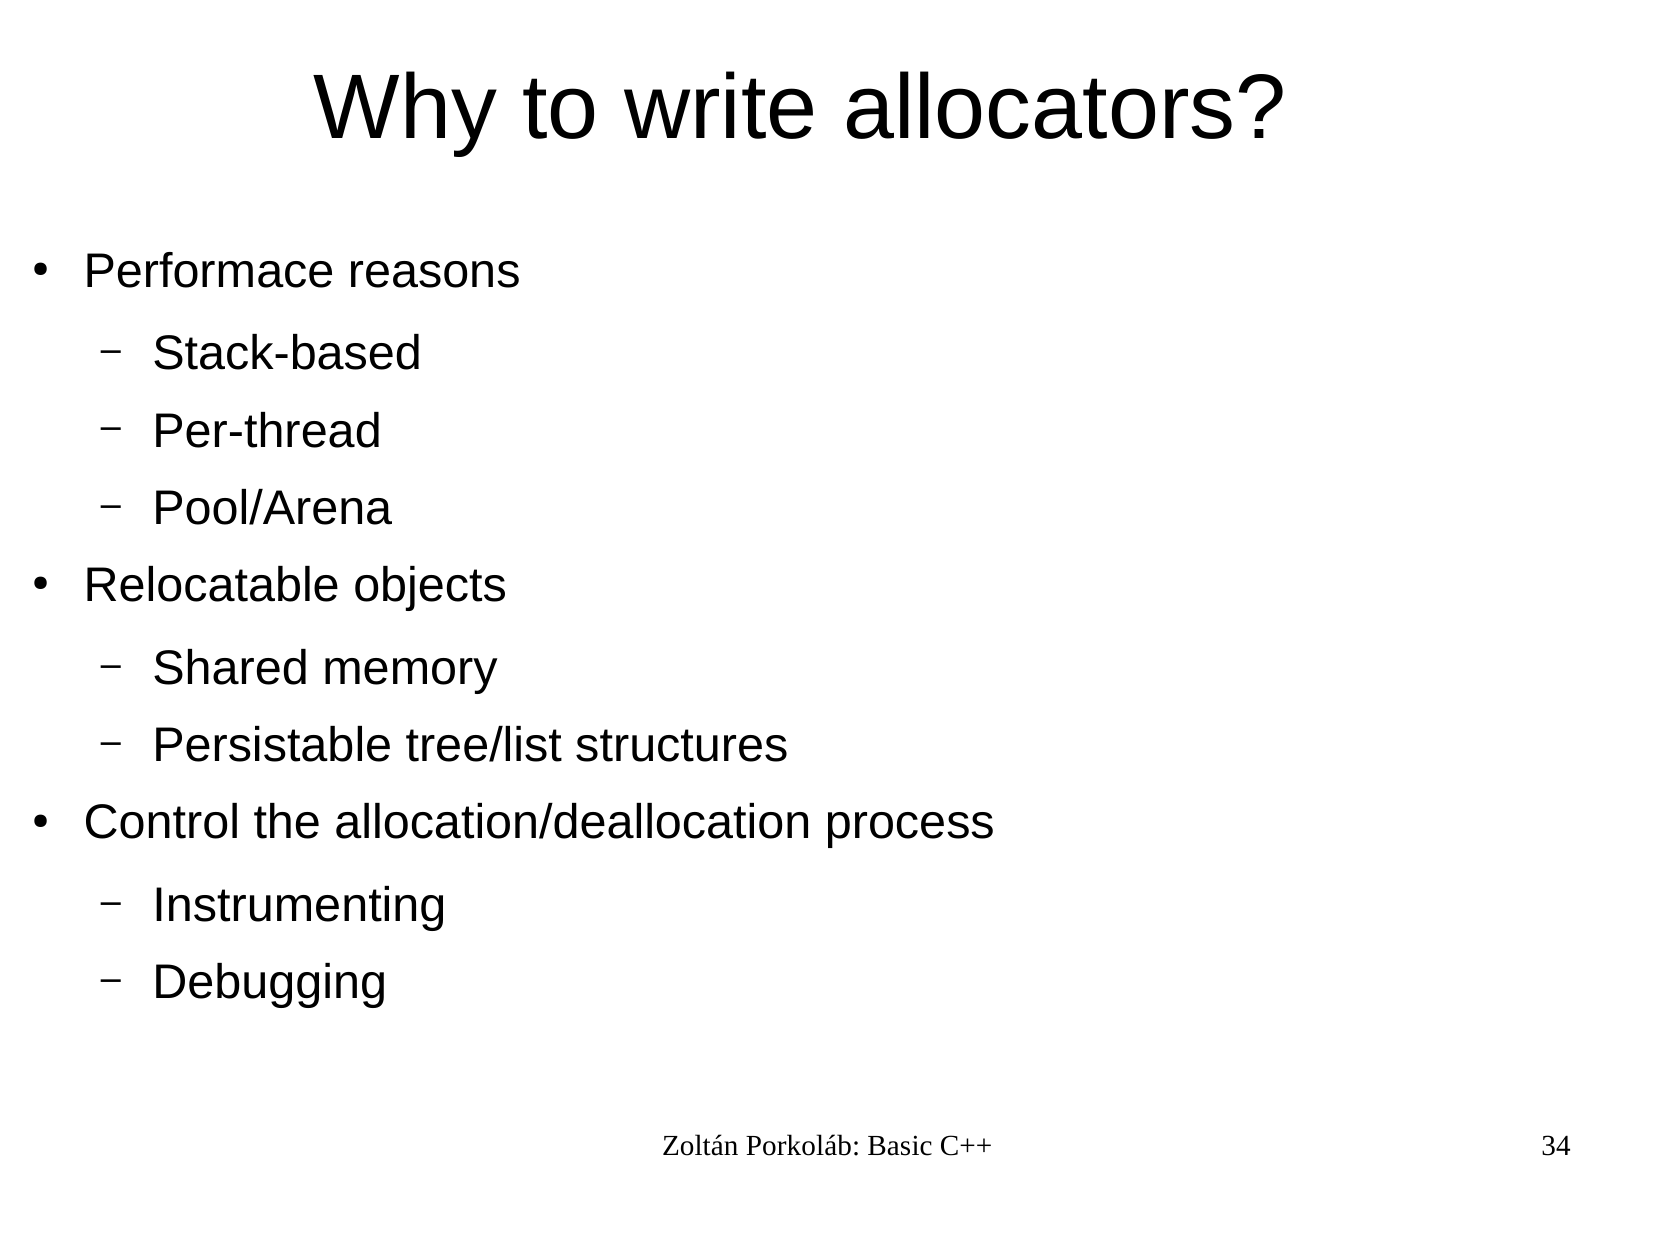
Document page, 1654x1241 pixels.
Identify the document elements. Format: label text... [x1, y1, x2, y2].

title Why to write allocators? [56, 2, 1546, 165]
list Performace reasons Stack-based Per-thread Pool/Arena Relocatable objects Shared memory Persistable tree/list structures Control the allocation/deallocation process Instrumenting Debugging [15, 165, 1576, 1017]
